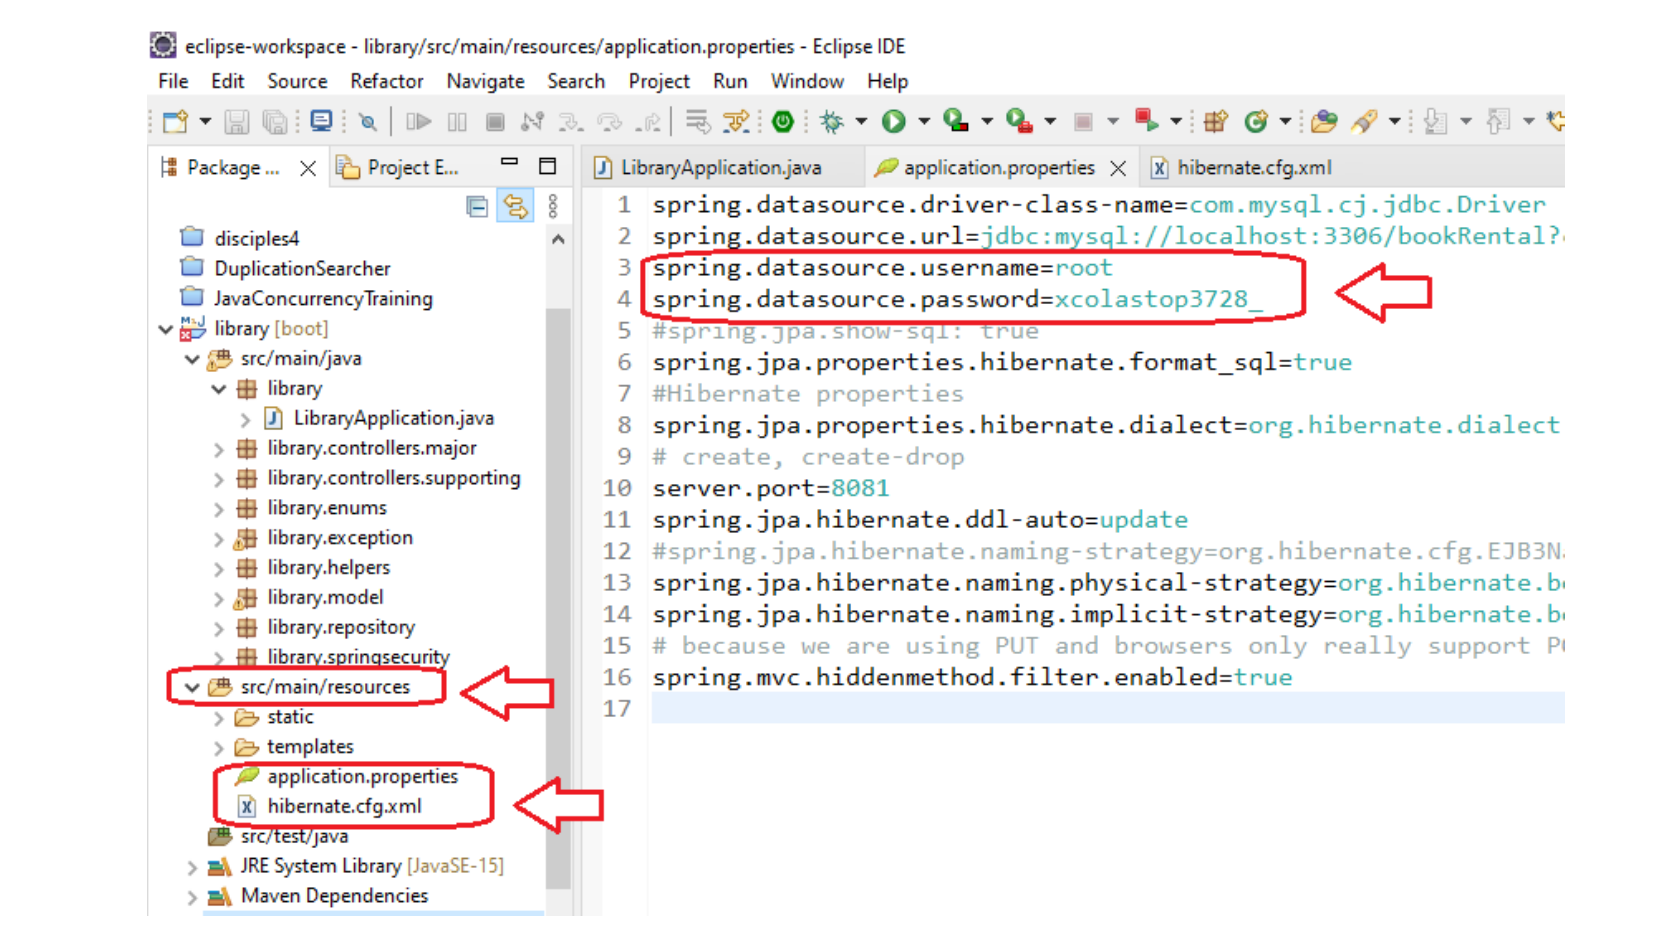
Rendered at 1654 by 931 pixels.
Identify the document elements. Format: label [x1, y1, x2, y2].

picture [147, 27, 1565, 916]
